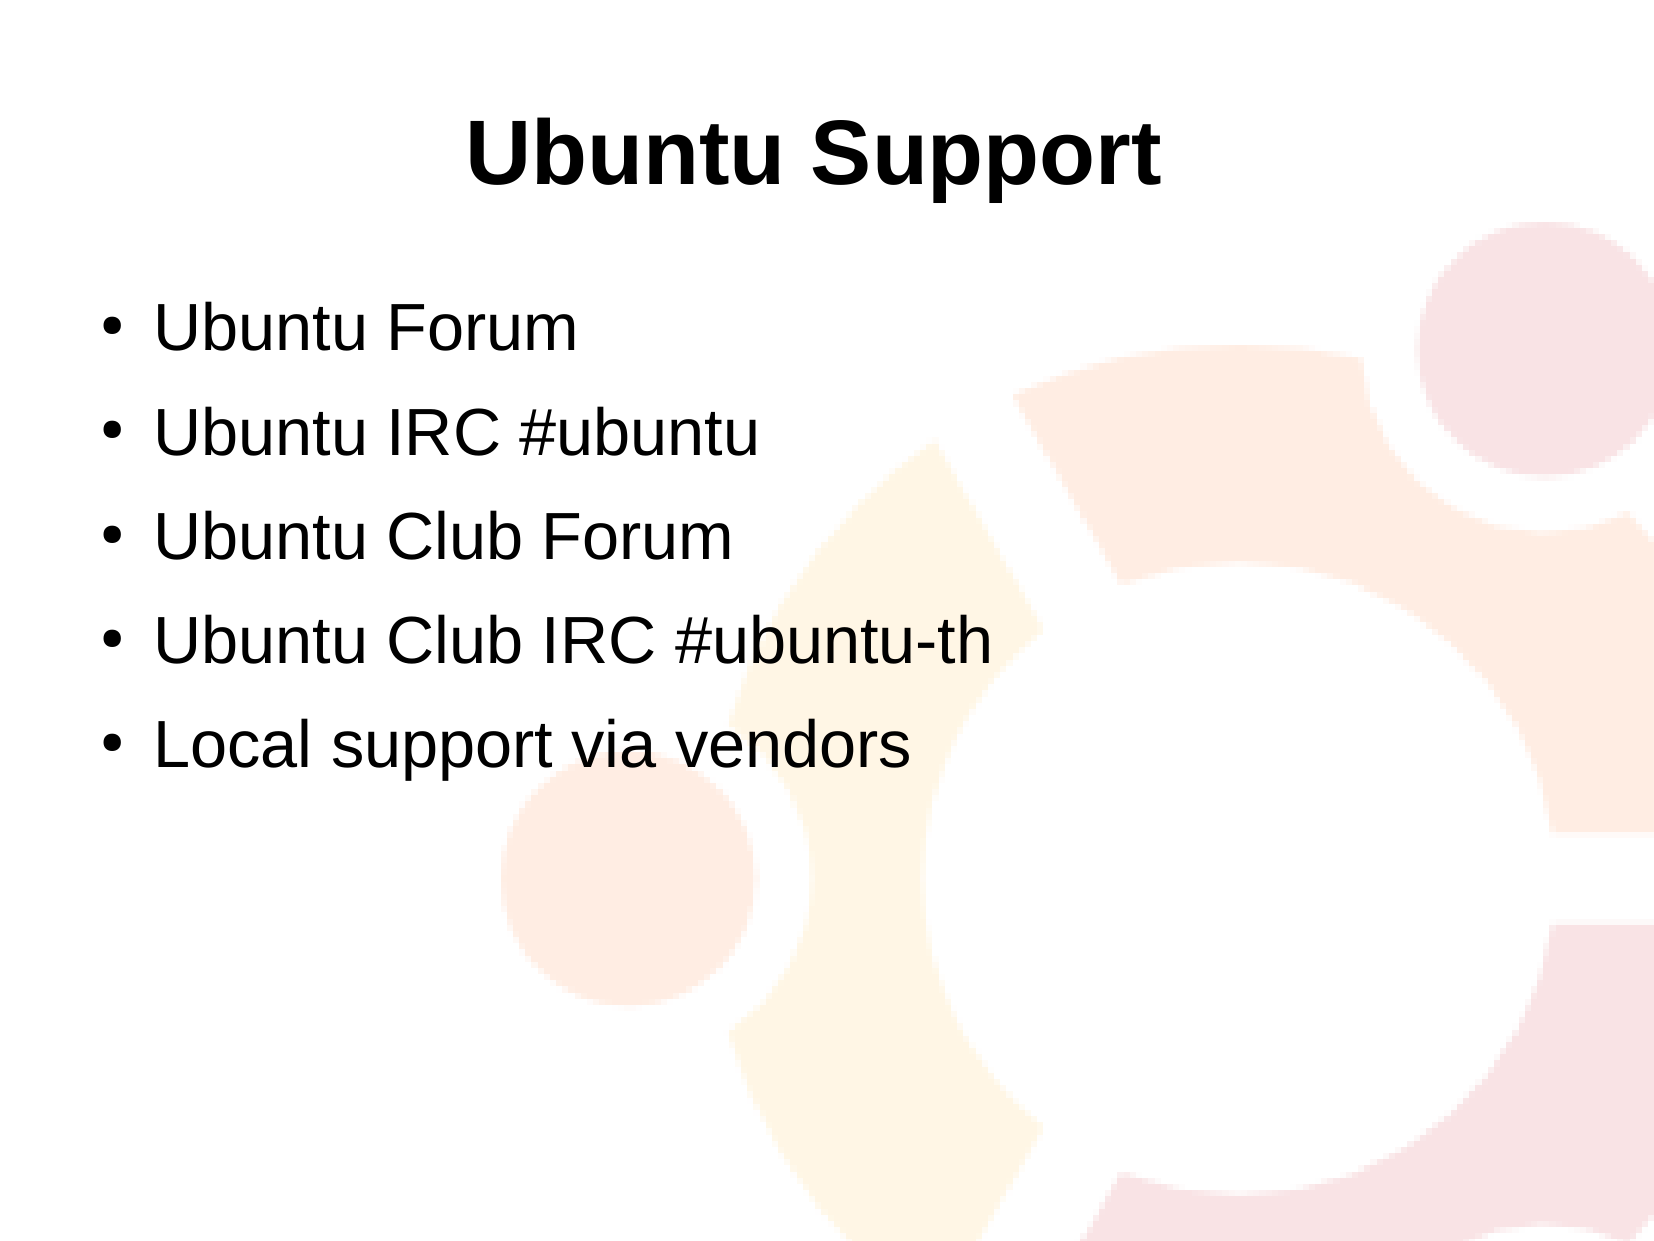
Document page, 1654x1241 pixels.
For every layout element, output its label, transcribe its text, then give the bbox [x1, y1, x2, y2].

list Ubuntu Forum Ubuntu IRC #ubuntu Ubuntu Club Forum Ubuntu Club IRC #ubuntu-th Local support via vendors [82, 290, 1571, 1109]
title Ubuntu Support [82, 56, 1571, 250]
